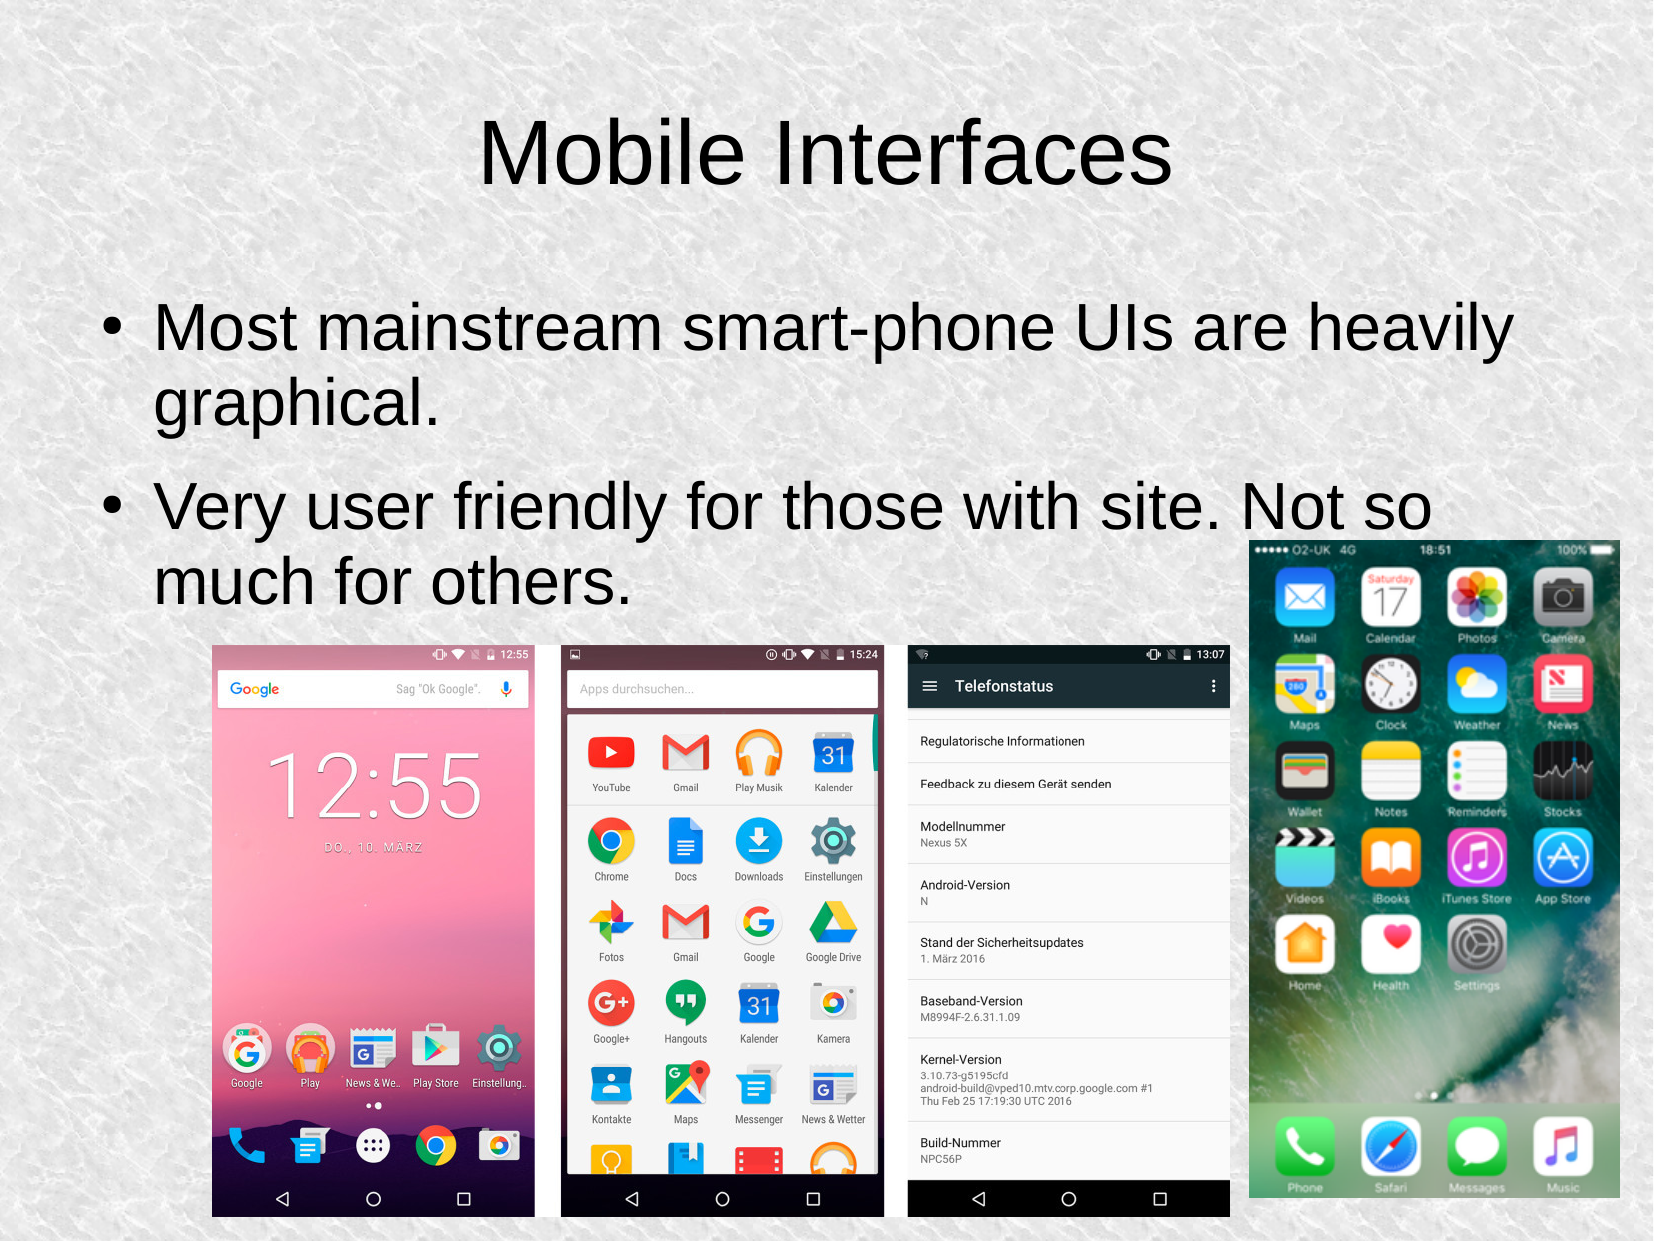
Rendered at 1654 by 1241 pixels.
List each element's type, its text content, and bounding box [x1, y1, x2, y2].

list Most mainstream smart-phone UIs are heavily graphical. Very user friendly for those with site. Not so much for others. [82, 290, 1571, 1010]
title Mobile Interfaces [82, 49, 1571, 257]
picture [0, 0, 1654, 1241]
